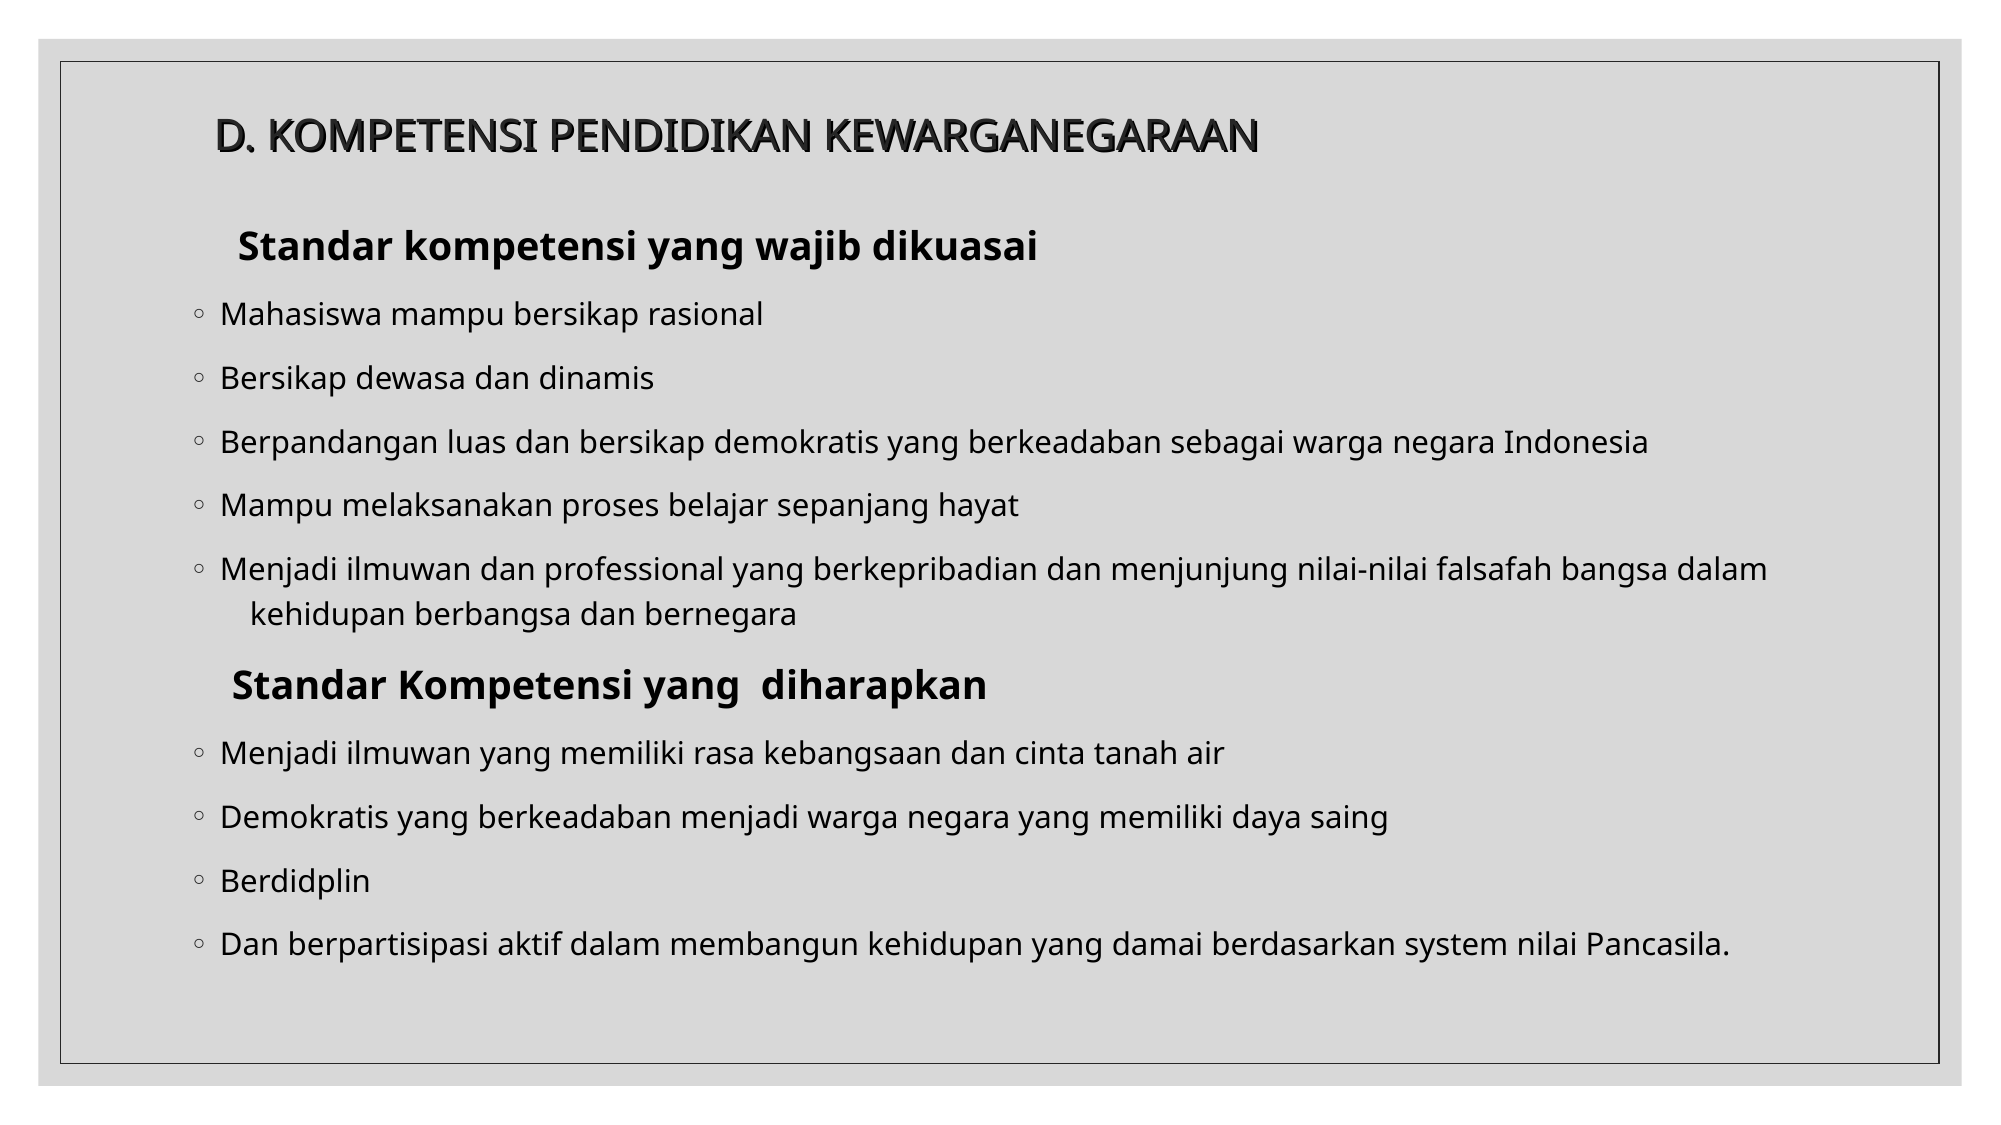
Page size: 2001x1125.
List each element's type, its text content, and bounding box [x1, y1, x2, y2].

title D. KOMPETENSI PENDIDIKAN KEWARGANEGARAAN [198, 105, 1842, 204]
list Standar kompetensi yang wajib dikuasai Mahasiswa mampu bersikap rasional Bersikap dewasa dan dinamis Berpandangan luas dan bersikap demokratis yang berkeadaban sebagai warga negara Indonesia Mampu melaksanakan proses belajar sepanjang hayat Menjadi ilmuwan dan professional yang berkepribadian dan menjunjung nilai-nilai falsafah bangsa dalam kehidupan berbangsa dan bernegara Standar Kompetensi yang diharapkan Menjadi ilmuwan yang memiliki rasa kebangsaan dan cinta tanah air Demokratis yang berkeadaban menjadi warga negara yang memiliki daya saing Berdidplin Dan berpartisipasi aktif dalam membangun kehidupan yang damai berdasarkan system nilai Pancasila. [174, 204, 1852, 977]
